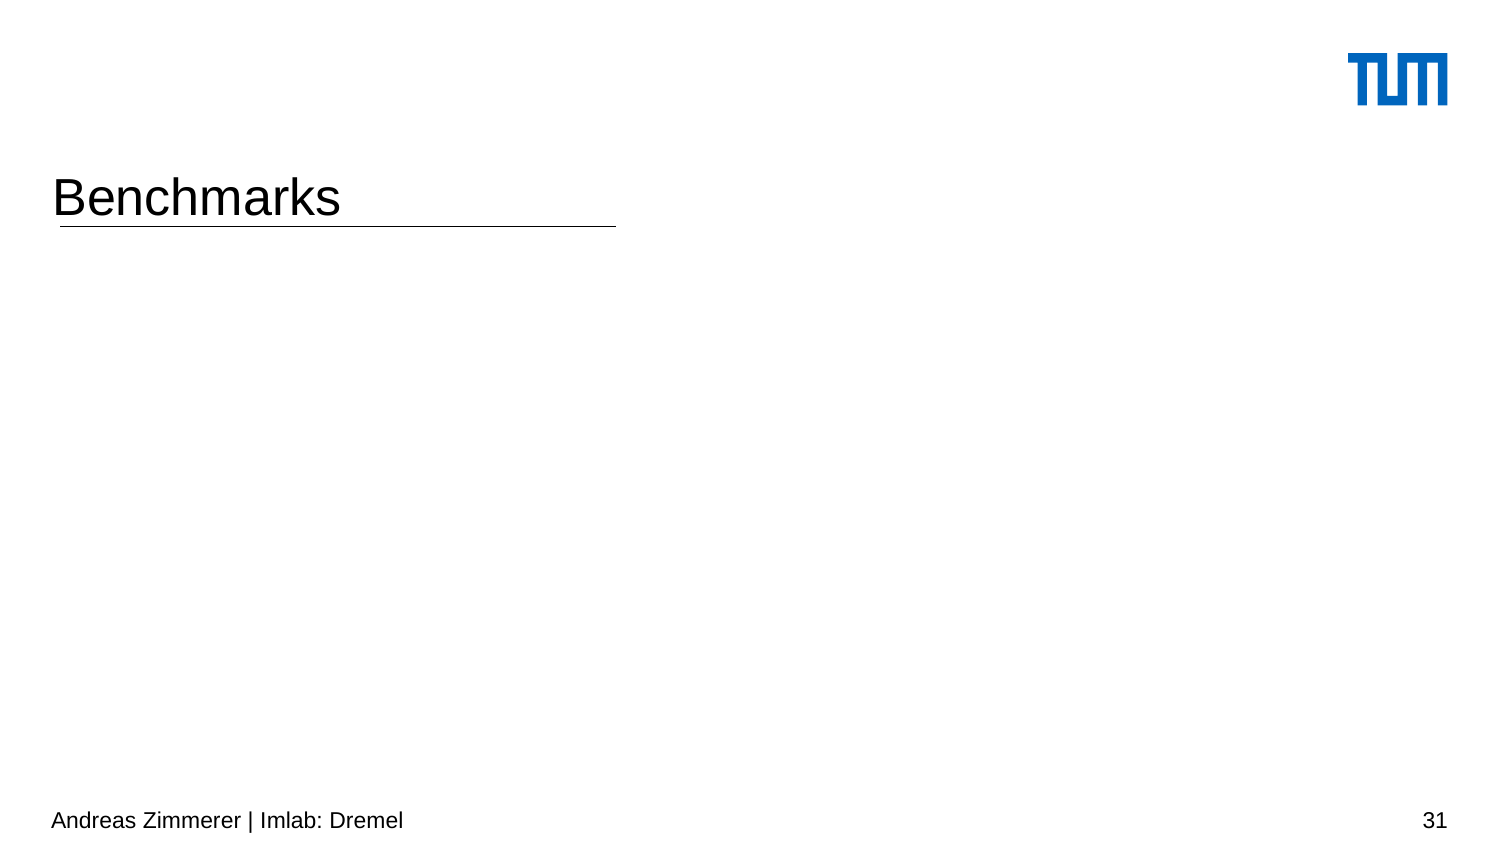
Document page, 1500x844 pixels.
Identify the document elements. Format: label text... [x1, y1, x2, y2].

title Benchmarks [52, 159, 1449, 227]
slide_number <number> [1112, 796, 1448, 842]
footer Andreas Zimmerer | Imlab: Dremel [51, 796, 1112, 842]
